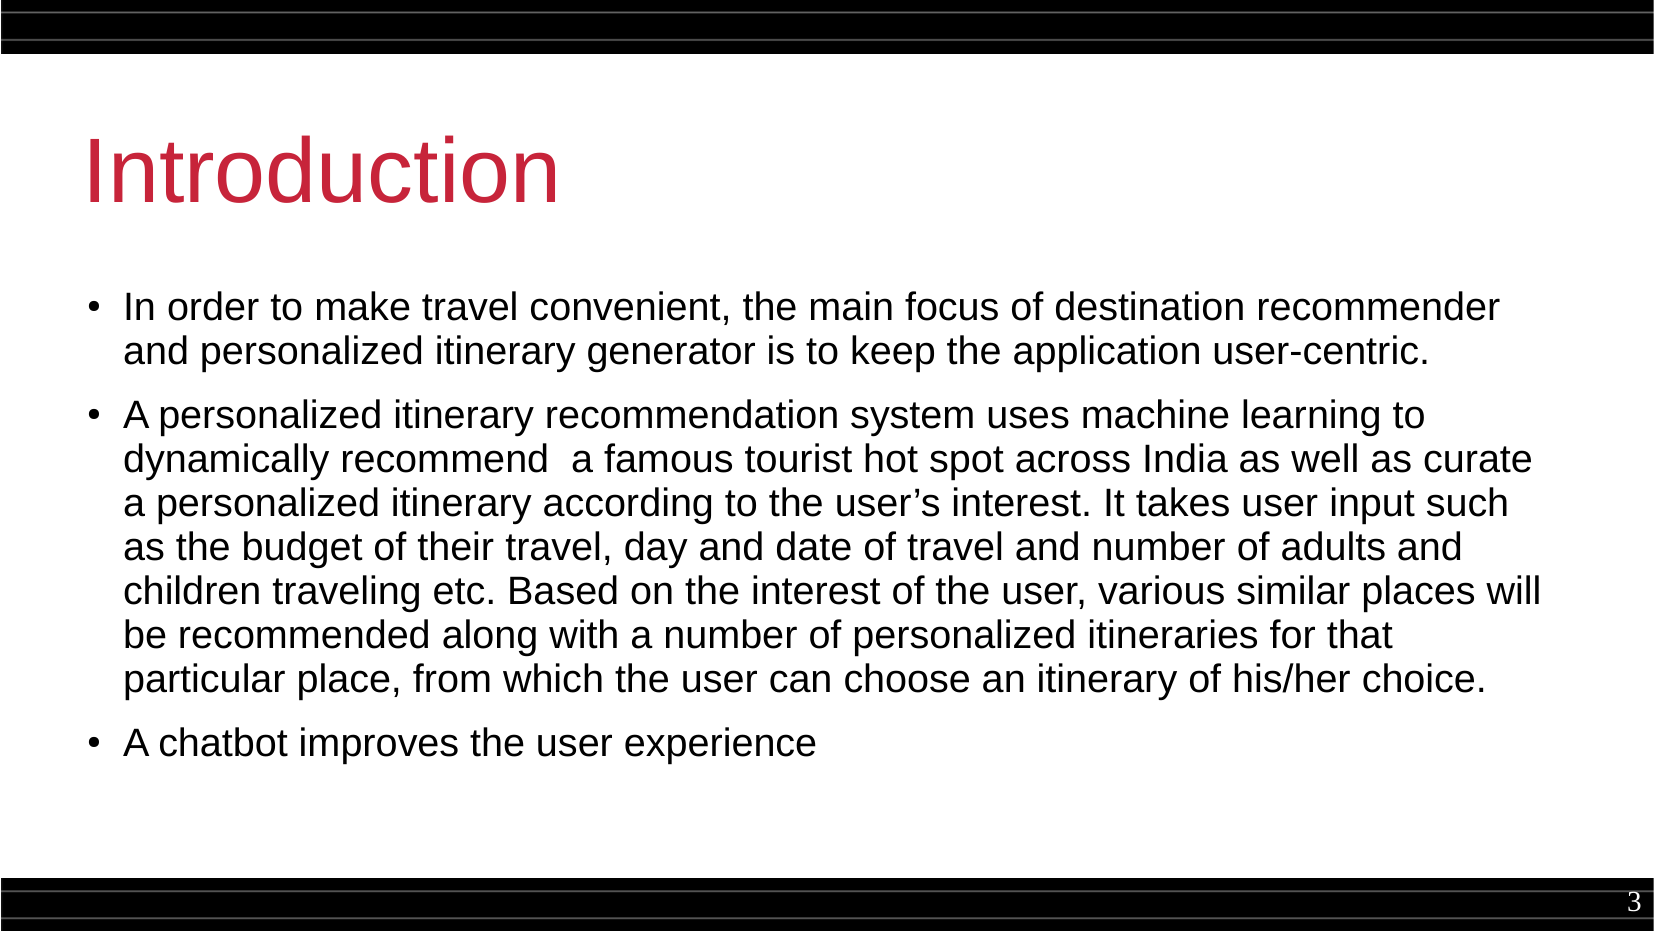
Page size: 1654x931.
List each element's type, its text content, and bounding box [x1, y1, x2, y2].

list In order to make travel convenient, the main focus of destination recommender and personalized itinerary generator is to keep the application user-centric. A personalized itinerary recommendation system uses machine learning to dynamically recommend a famous tourist hot spot across India as well as curate a personalized itinerary according to the user’s interest. It takes user input such as the budget of their travel, day and date of travel and number of adults and children traveling etc. Based on the interest of the user, various similar places will be recommended along with a number of personalized itineraries for that particular place, from which the user can choose an itinerary of his/her choice. A chatbot improves the user experience [75, 285, 1564, 771]
picture [1, 0, 1654, 54]
picture [1, 878, 1654, 931]
title Introduction [82, 92, 1571, 249]
